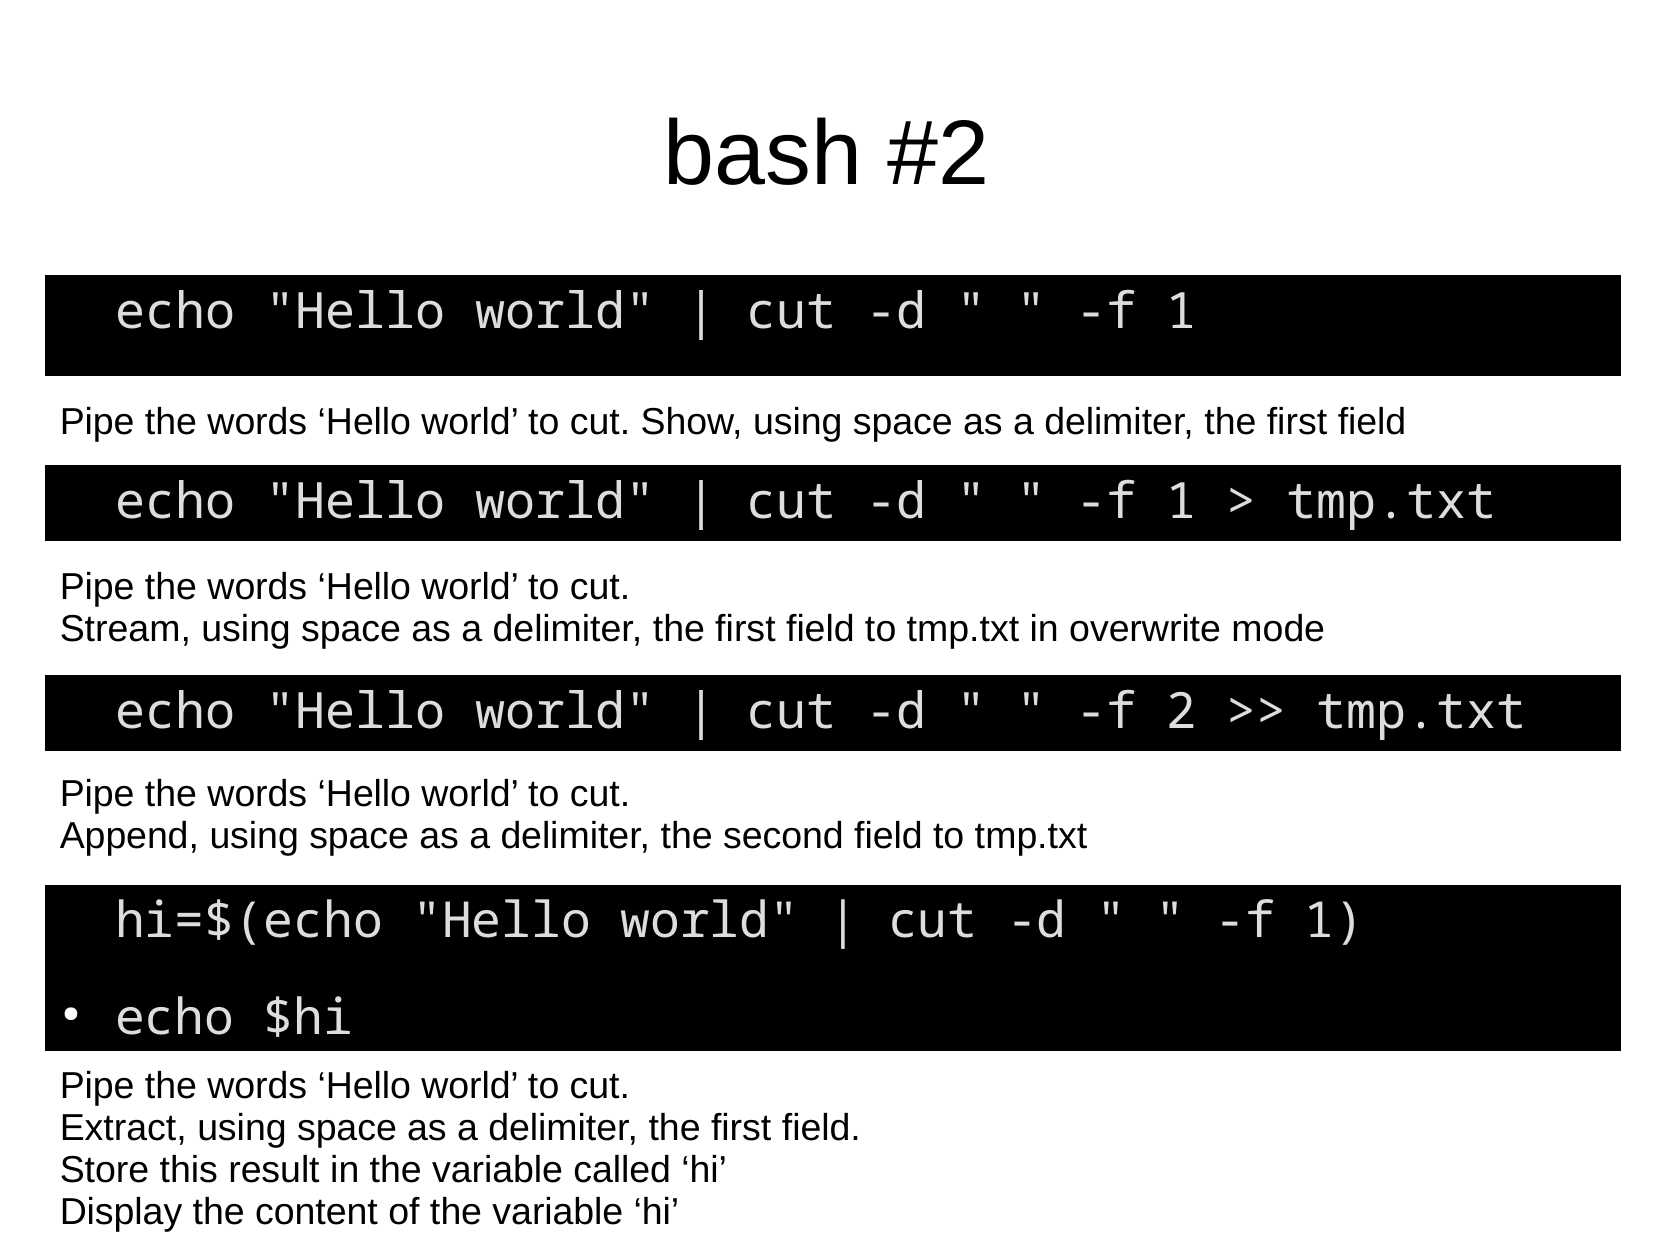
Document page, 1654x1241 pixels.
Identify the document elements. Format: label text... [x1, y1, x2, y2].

text_box Pipe the words ‘Hello world’ to cut. Append, using space as a delimiter, the second field to tmp.txt [45, 765, 1621, 864]
list echo "Hello world" | cut -d " " -f 1 > tmp.txt [45, 465, 1621, 541]
list hi=$(echo "Hello world" | cut -d " " -f 1) echo $hi [45, 885, 1621, 1051]
title bash #2 [82, 49, 1571, 257]
text_box Pipe the words ‘Hello world’ to cut. Stream, using space as a delimiter, the first field to tmp.txt in overwrite mode [45, 558, 1621, 657]
text_box Pipe the words ‘Hello world’ to cut. Extract, using space as a delimiter, the first field. Store this result in the variable called ‘hi’ Display the content of the variable ‘hi’ [45, 1057, 1620, 1241]
text_box Pipe the words ‘Hello world’ to cut. Show, using space as a delimiter, the first field [45, 393, 1621, 451]
list echo "Hello world" | cut -d " " -f 1 [45, 275, 1621, 376]
list echo "Hello world" | cut -d " " -f 2 >> tmp.txt [45, 675, 1621, 751]
